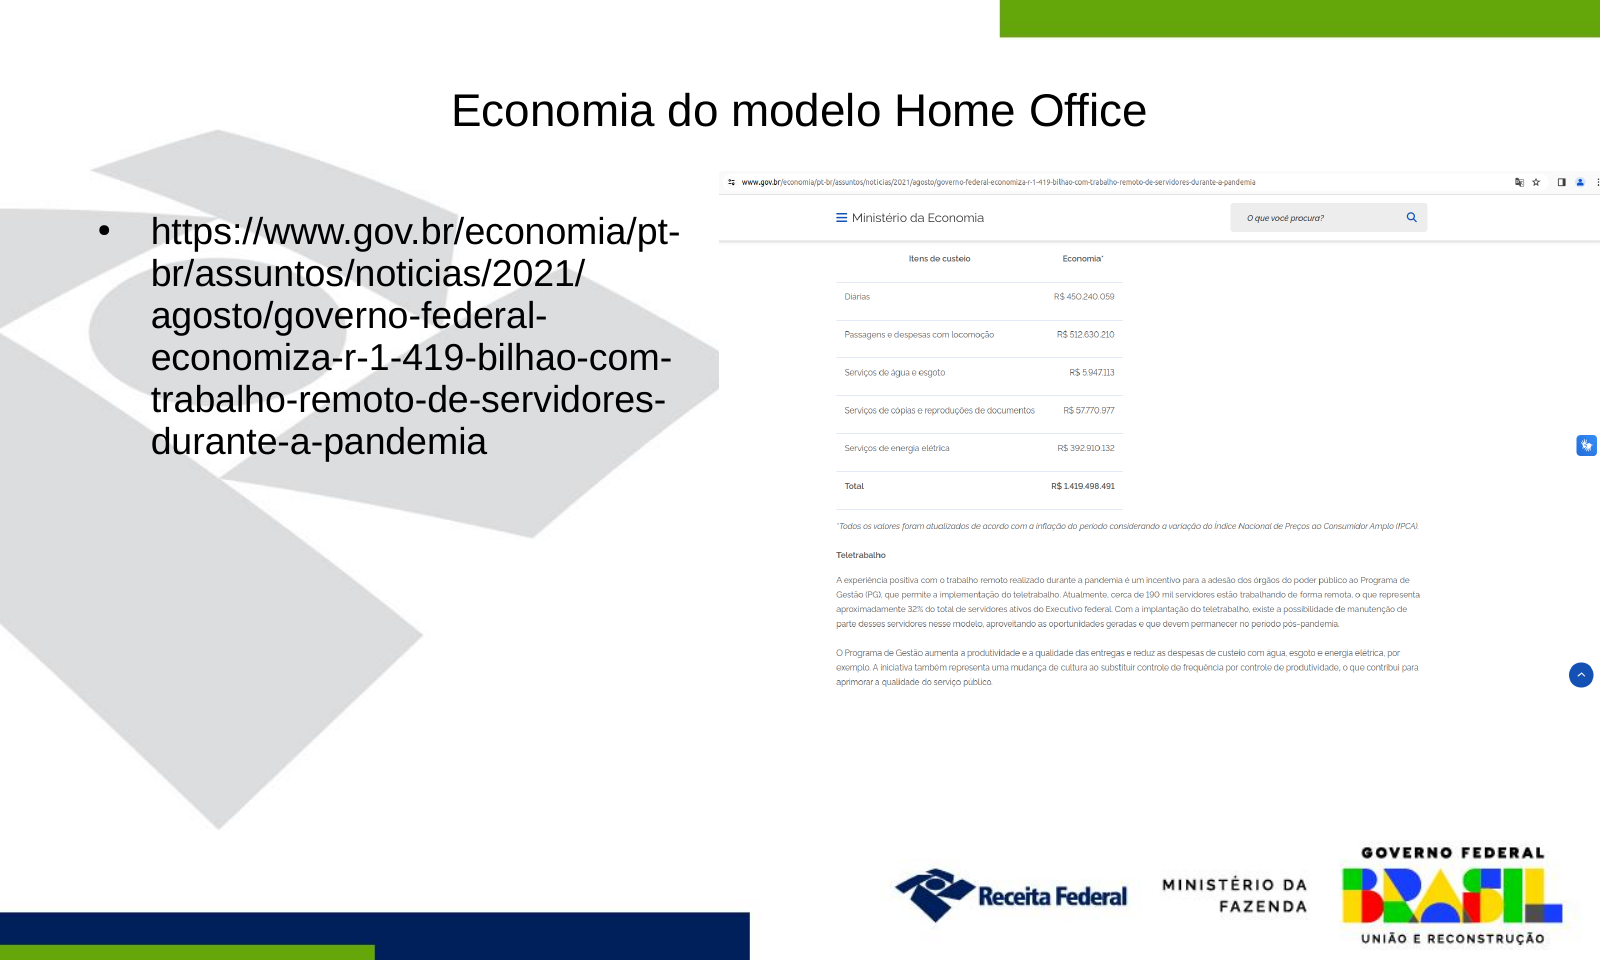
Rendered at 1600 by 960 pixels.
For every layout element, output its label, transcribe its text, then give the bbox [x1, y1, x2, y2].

title Economia do modelo Home Office [79, 35, 1520, 187]
list https://www.gov.br/economia/pt-br/assuntos/noticias/2021/agosto/governo-federal-economiza-r-1-419-bilhao-com-trabalho-remoto-de-servidores-durante-a-pandemia [79, 210, 694, 734]
picture [0, 0, 1600, 960]
